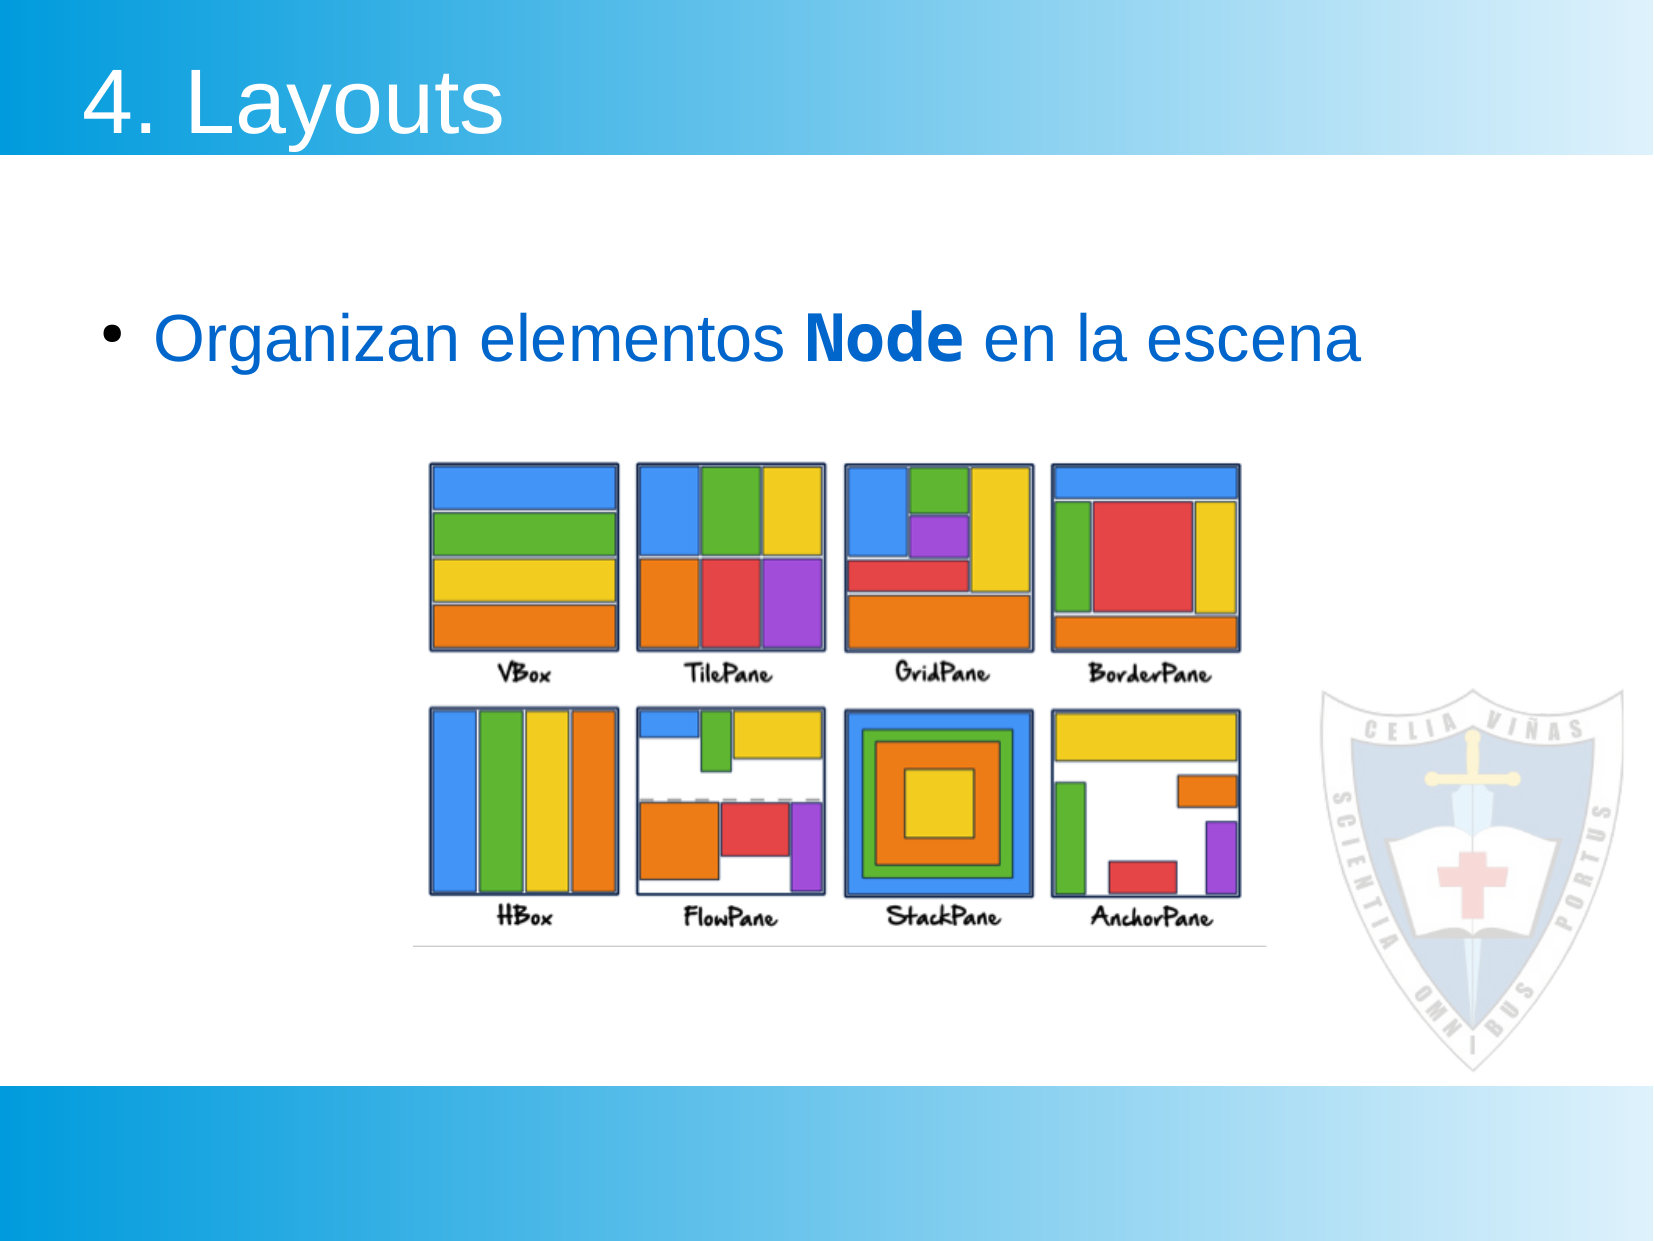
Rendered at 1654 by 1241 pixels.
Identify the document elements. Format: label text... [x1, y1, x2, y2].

title 4. Layouts [82, 49, 1571, 155]
picture [413, 448, 1267, 948]
list Organizan elementos Node en la escena [82, 290, 1571, 1010]
picture [1317, 673, 1630, 1086]
